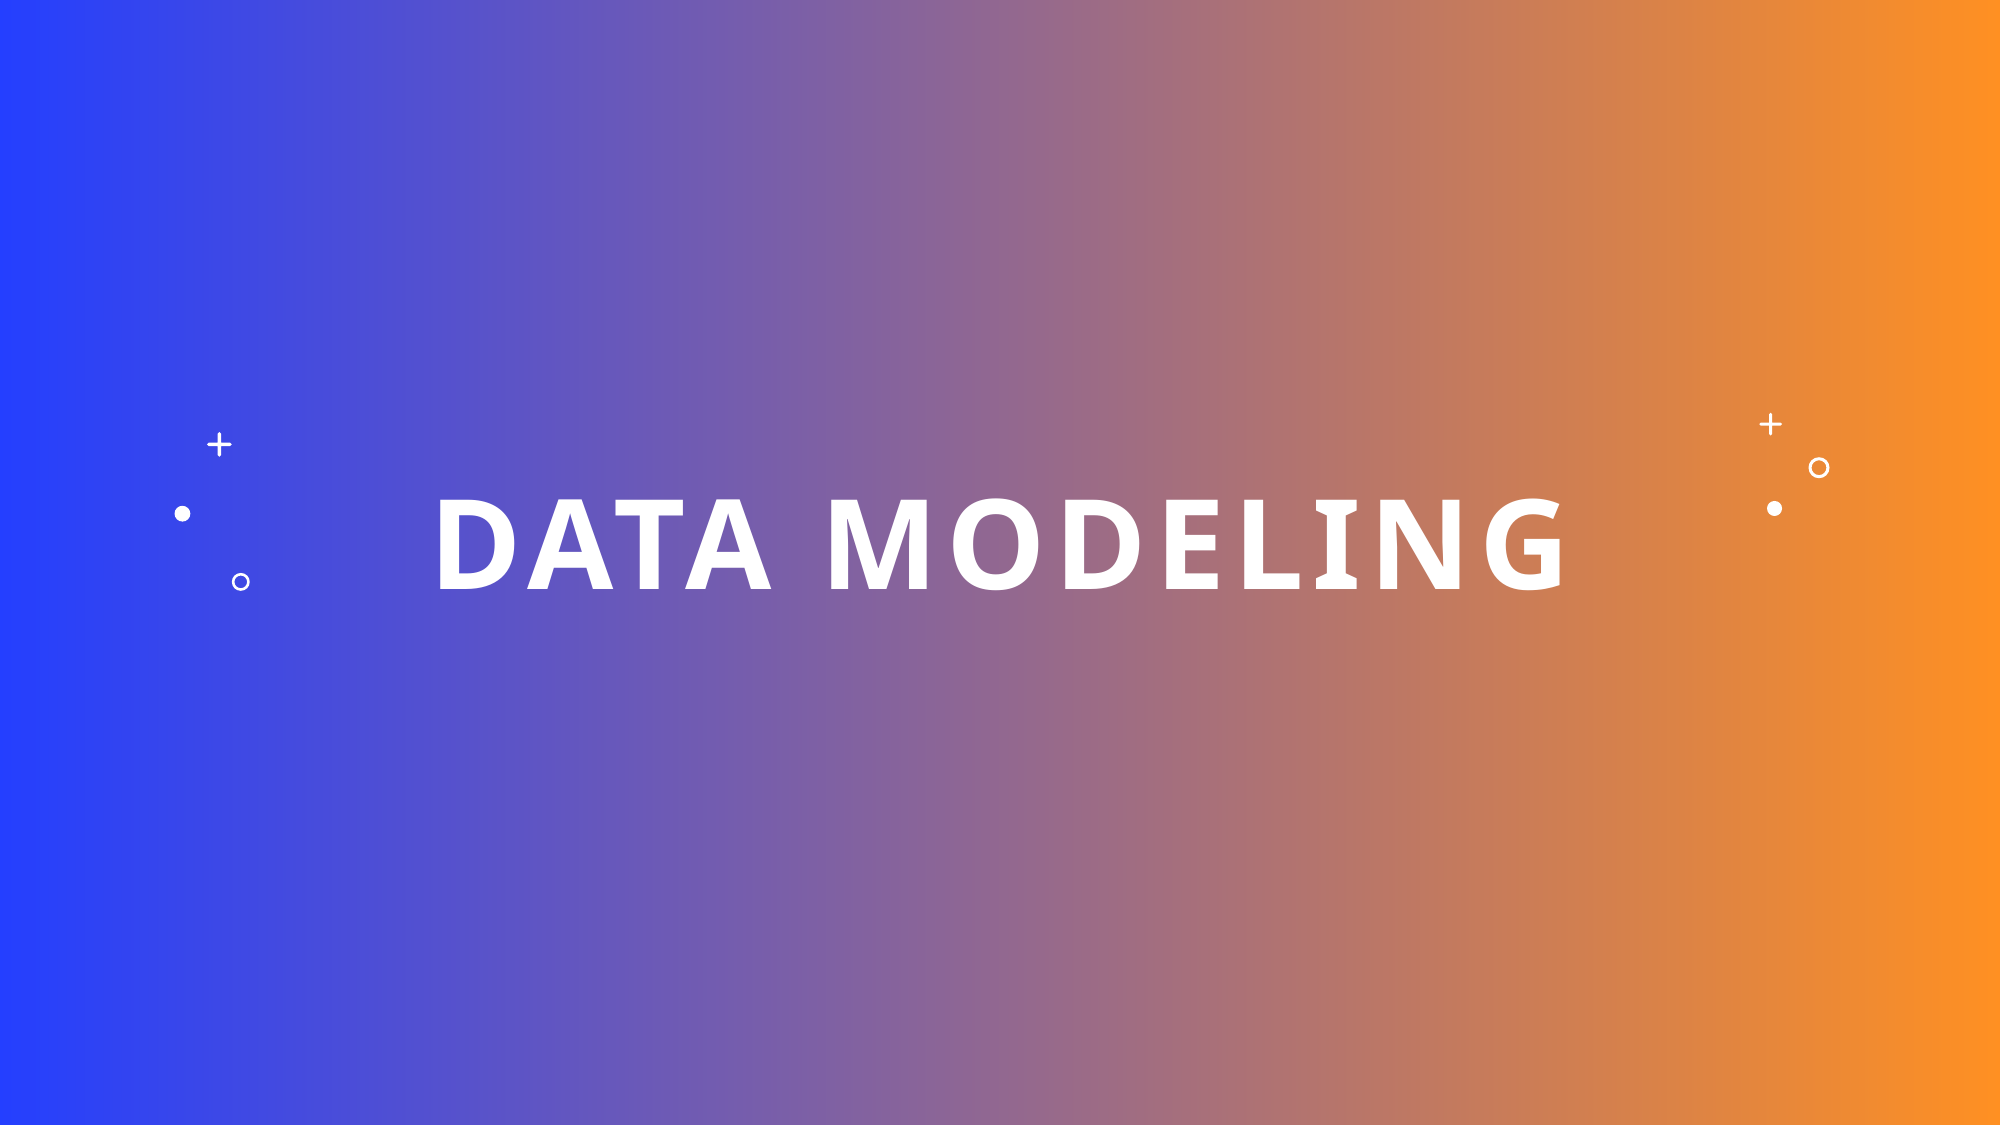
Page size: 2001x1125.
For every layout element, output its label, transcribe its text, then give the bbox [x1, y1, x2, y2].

title Data Modeling [249, 239, 1750, 624]
